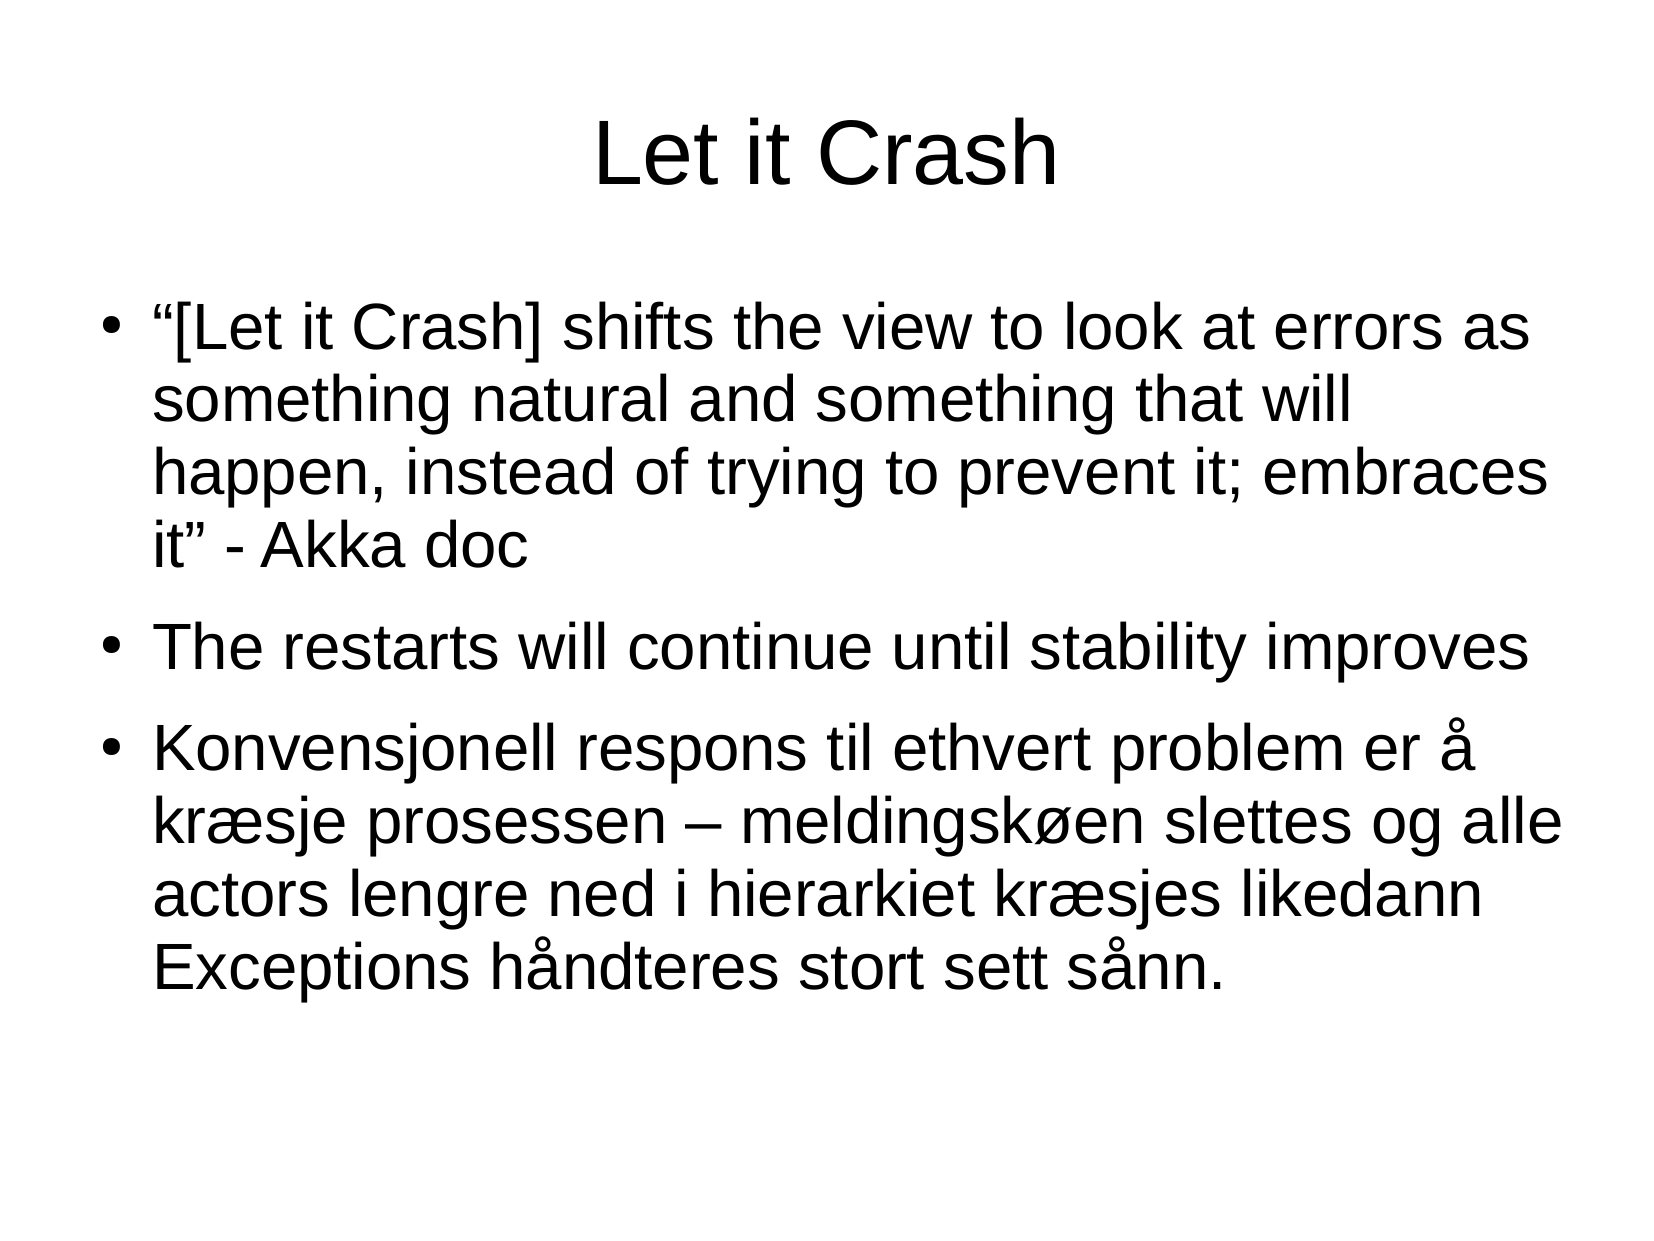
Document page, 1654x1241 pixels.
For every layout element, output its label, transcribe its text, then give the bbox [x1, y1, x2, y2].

list “[Let it Crash] shifts the view to look at errors as something natural and something that will happen, instead of trying to prevent it; embraces it” - Akka doc The restarts will continue until stability improves Konvensjonell respons til ethvert problem er å kræsje prosessen – meldingskøen slettes og alle actors lengre ned i hierarkiet kræsjes likedann Exceptions håndteres stort sett sånn. [82, 290, 1571, 1010]
title Let it Crash [82, 49, 1571, 257]
